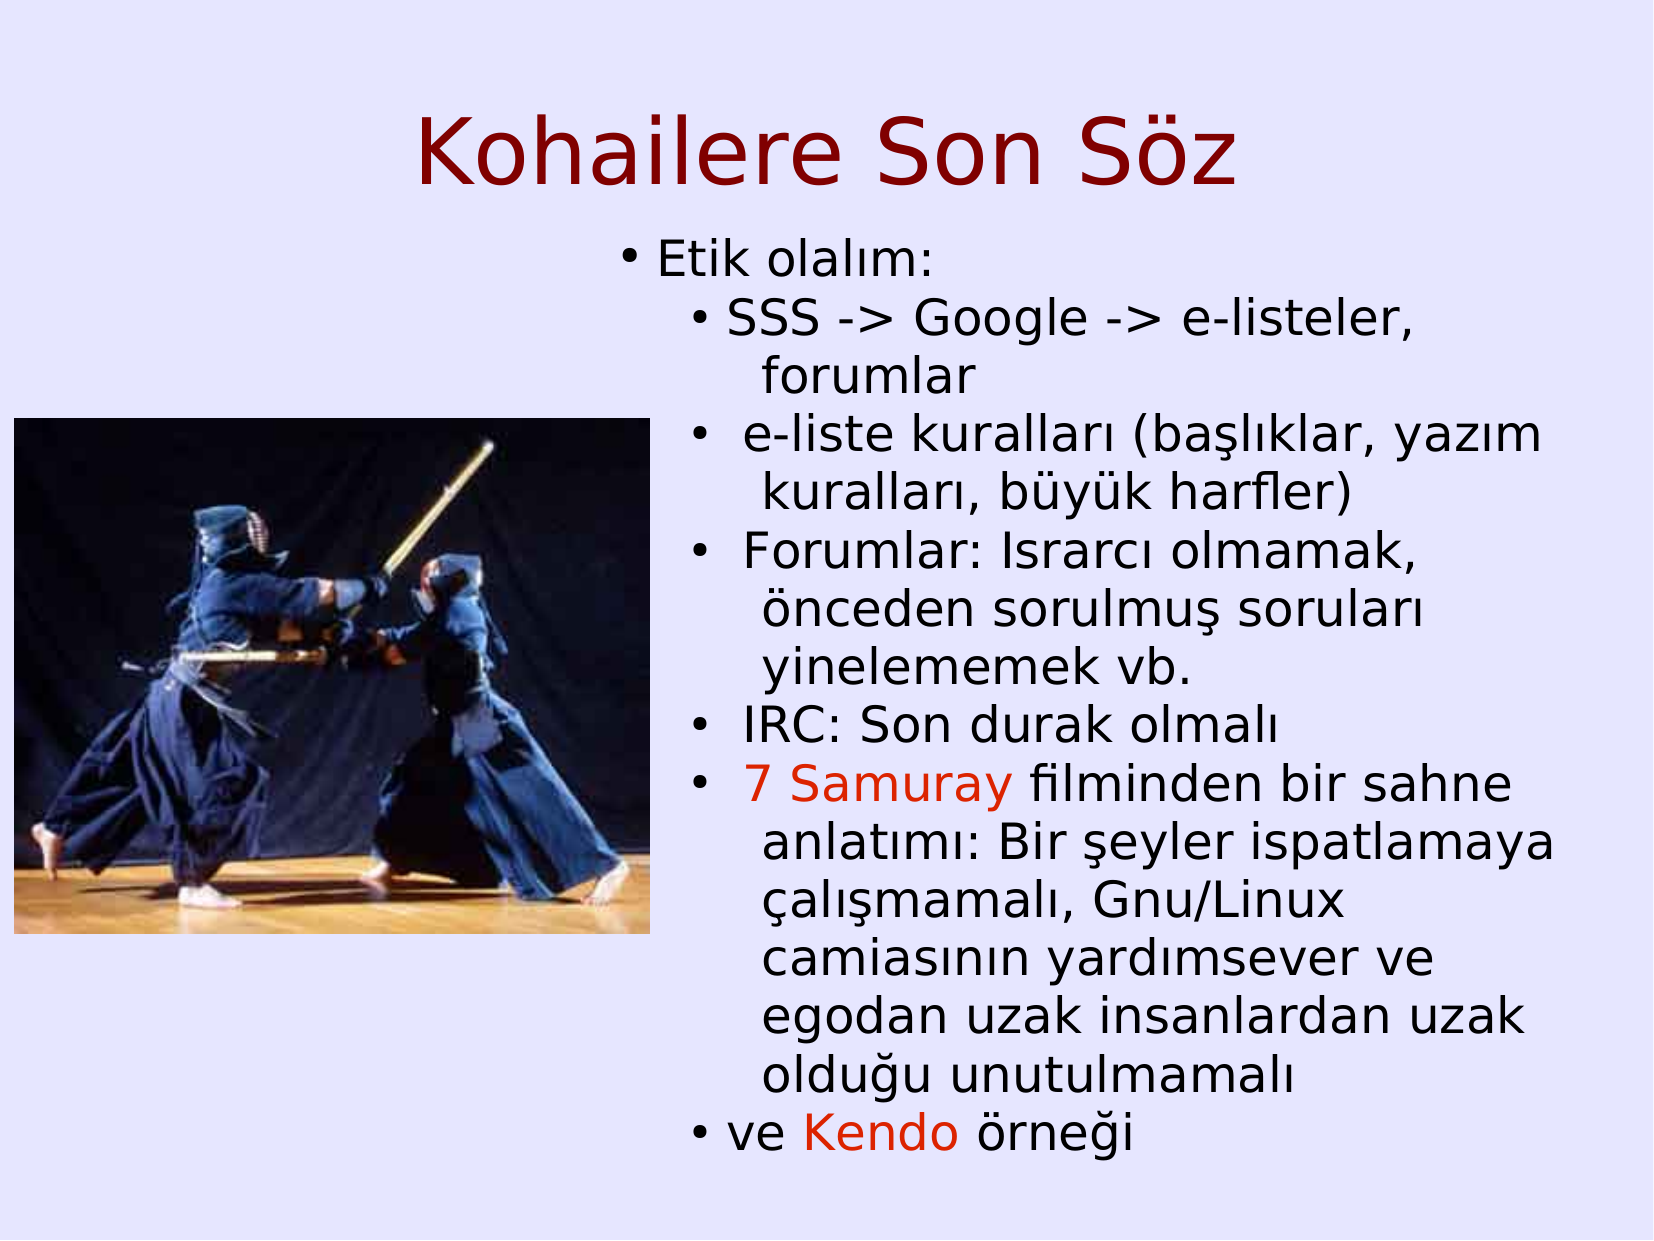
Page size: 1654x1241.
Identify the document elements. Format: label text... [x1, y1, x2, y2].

subtitle Etik olalım: SSS -> Google -> e-listeler, forumlar e-liste kuralları (başlıklar, yazım kuralları, büyük harfler) Forumlar: Israrcı olmamak, önceden sorulmuş soruları yinelememek vb. IRC: Son durak olmalı 7 Samuray filminden bir sahne anlatımı: Bir şeyler ispatlamaya çalışmamalı, Gnu/Linux camiasının yardımsever ve egodan uzak insanlardan uzak olduğu unutulmamalı ve Kendo örneği [620, 206, 1625, 1182]
title Kohailere Son Söz [82, 49, 1571, 257]
picture [14, 418, 650, 934]
